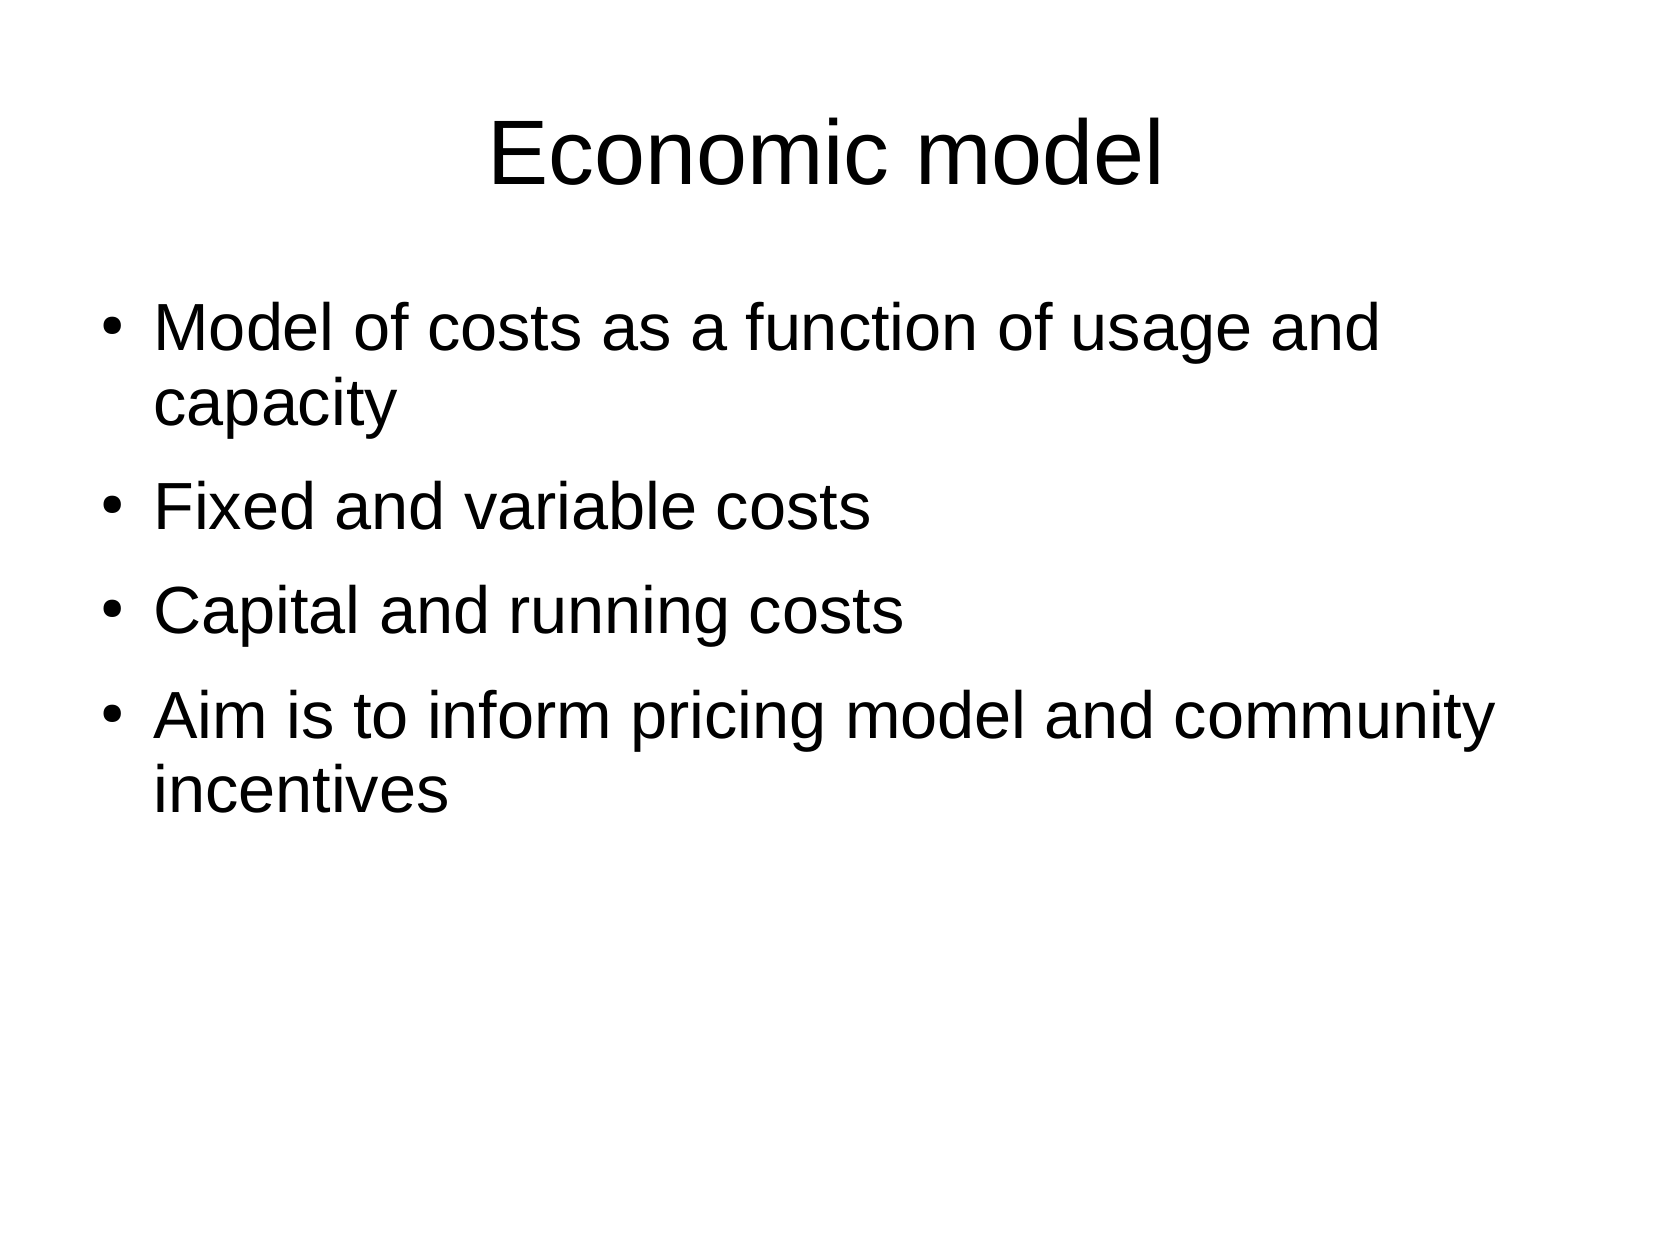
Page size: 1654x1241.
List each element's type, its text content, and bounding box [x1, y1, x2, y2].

title Economic model [82, 49, 1571, 257]
list Model of costs as a function of usage and capacity Fixed and variable costs Capital and running costs Aim is to inform pricing model and community incentives [82, 290, 1571, 1109]
